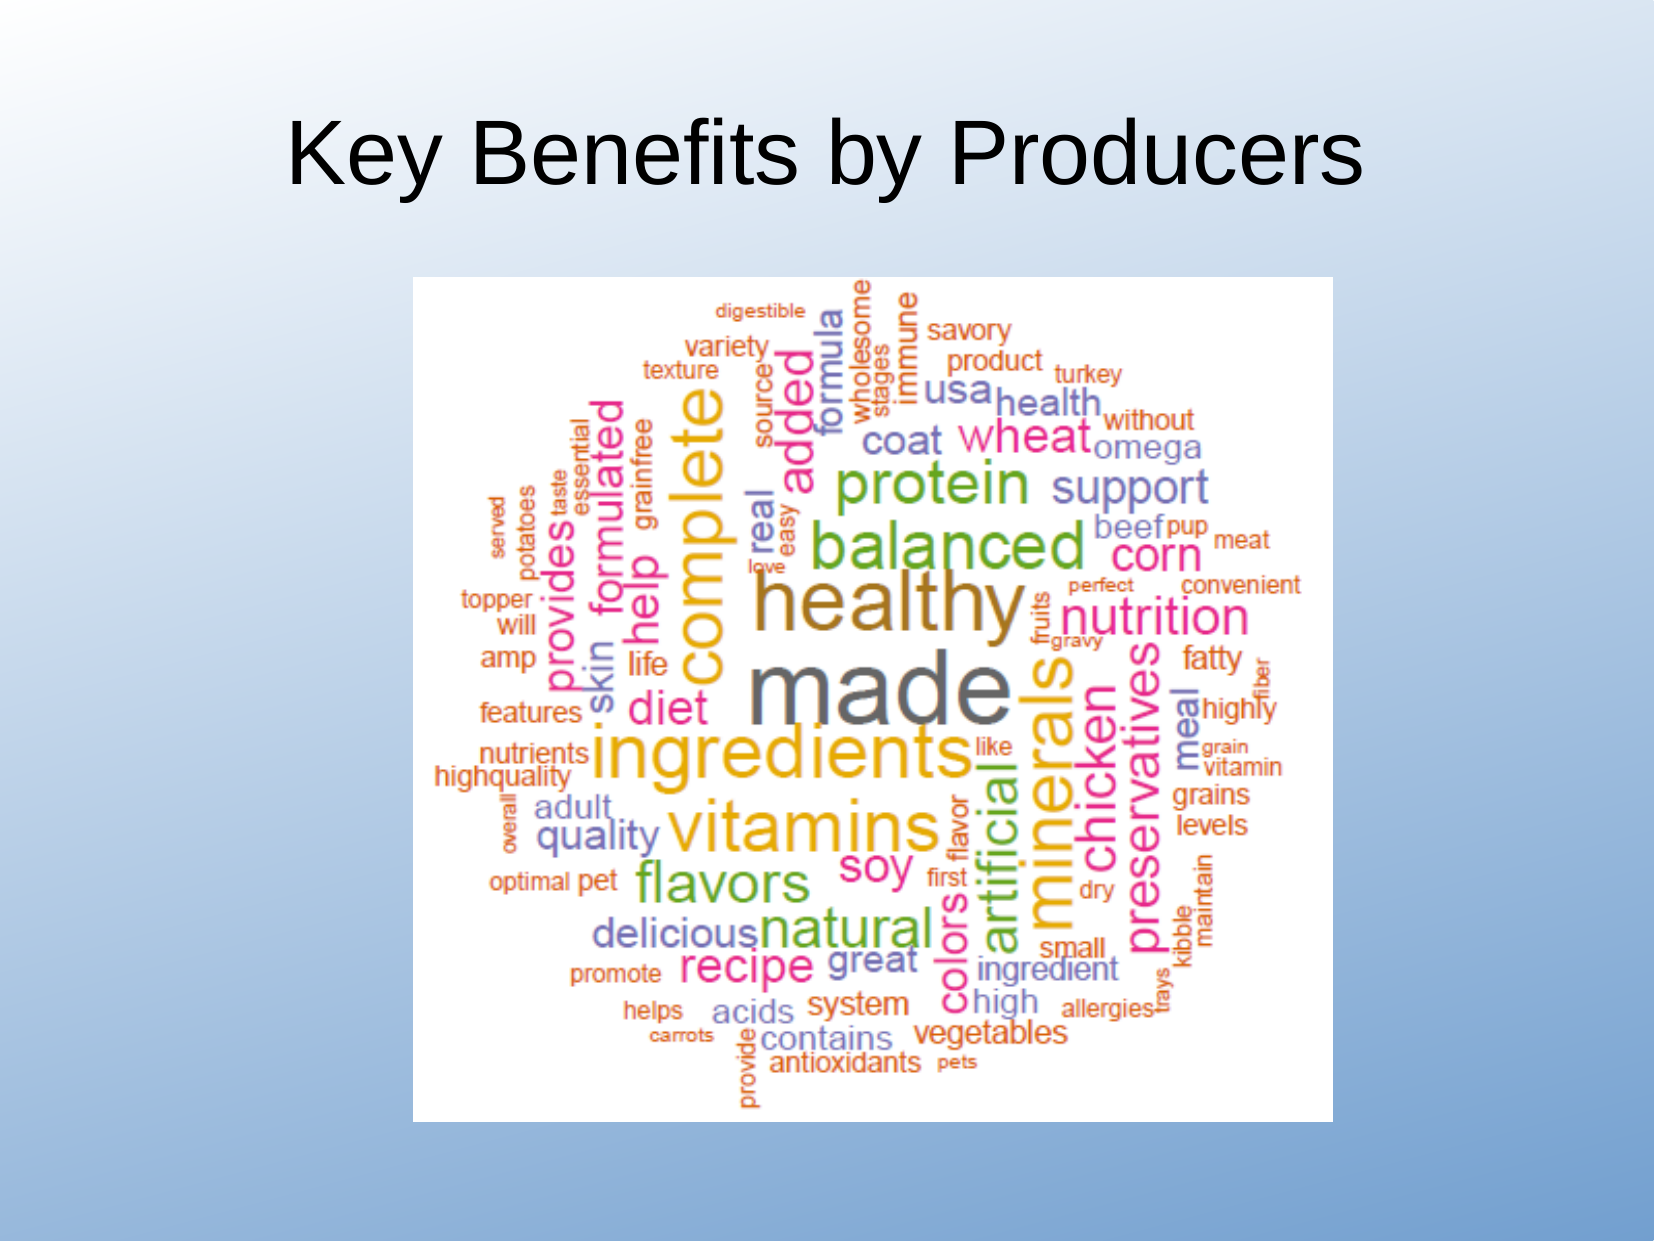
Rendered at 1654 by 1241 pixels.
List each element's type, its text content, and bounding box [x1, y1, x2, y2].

title Key Benefits by Producers [82, 49, 1571, 257]
picture [413, 277, 1333, 1122]
